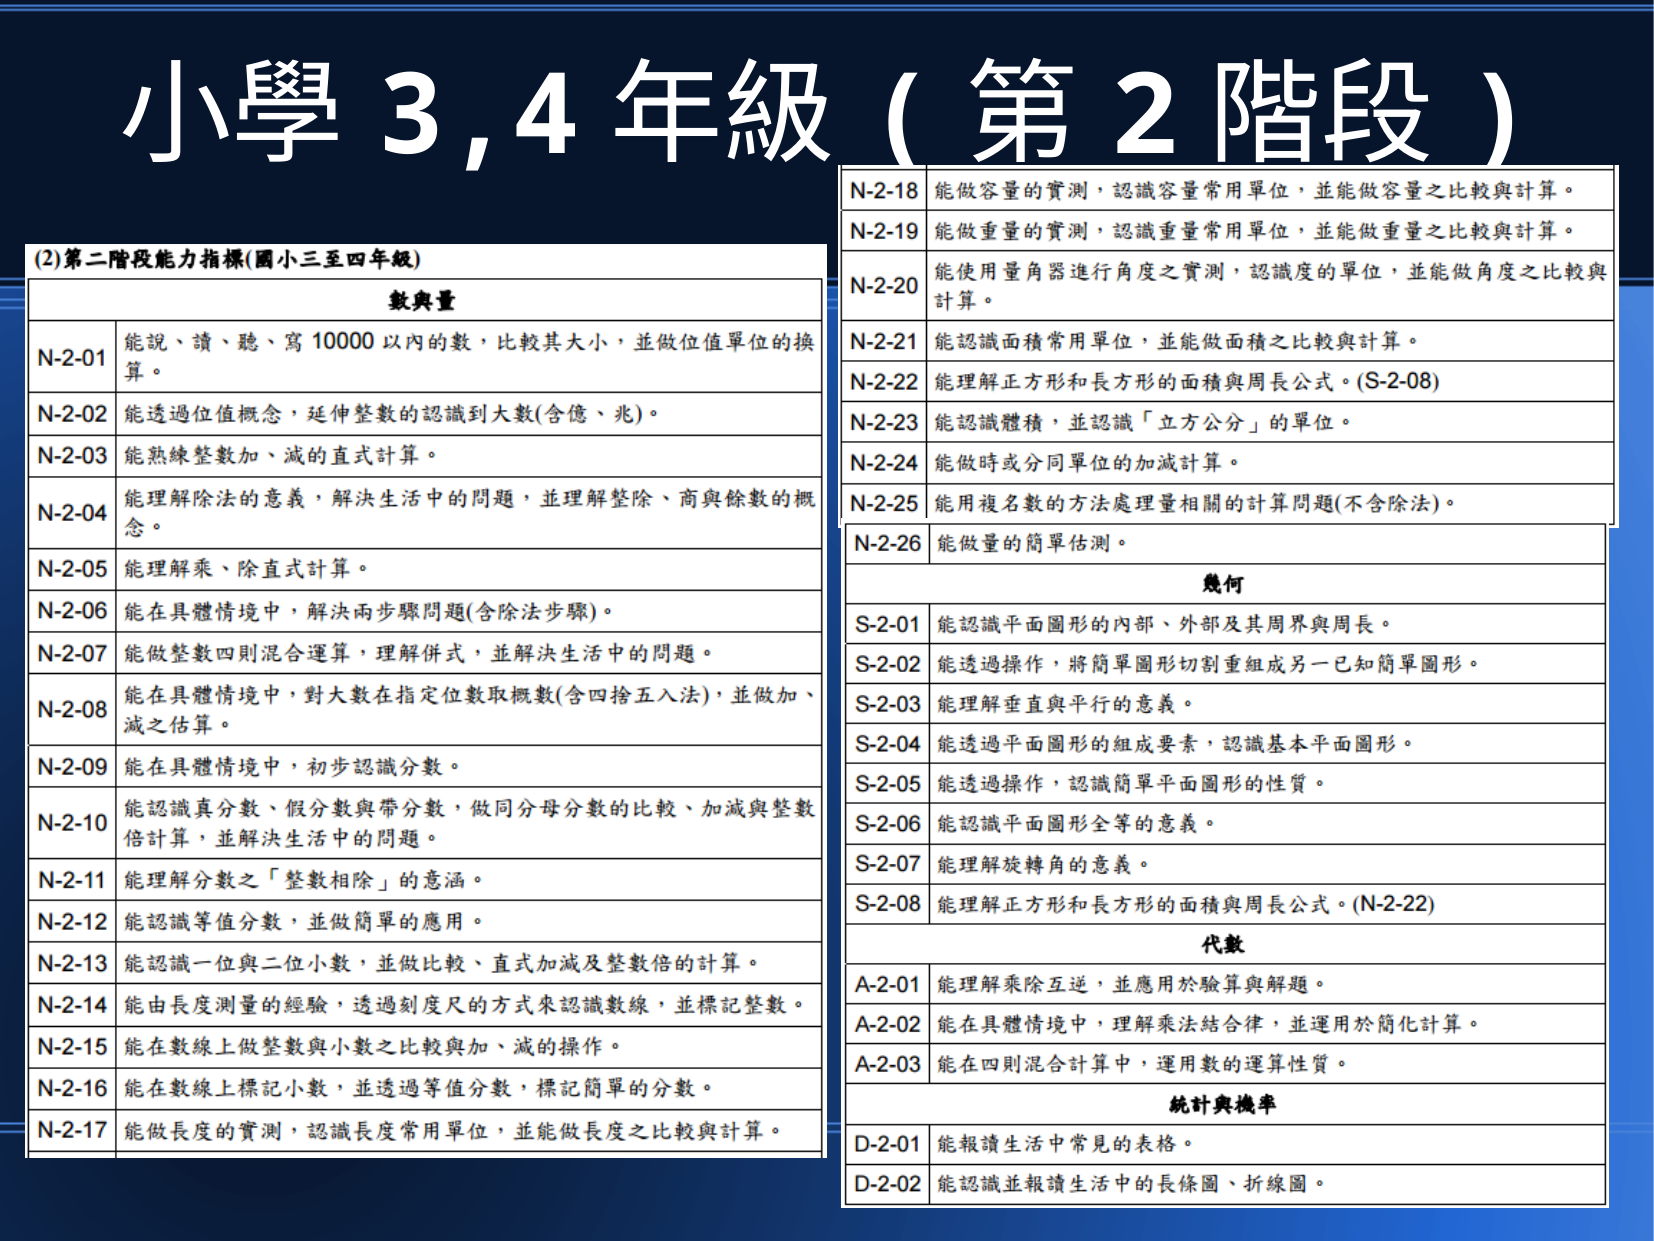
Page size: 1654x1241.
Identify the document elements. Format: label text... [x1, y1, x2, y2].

title 小學3,4年級(第2階段) [82, 35, 1571, 175]
picture [0, 0, 1654, 1241]
